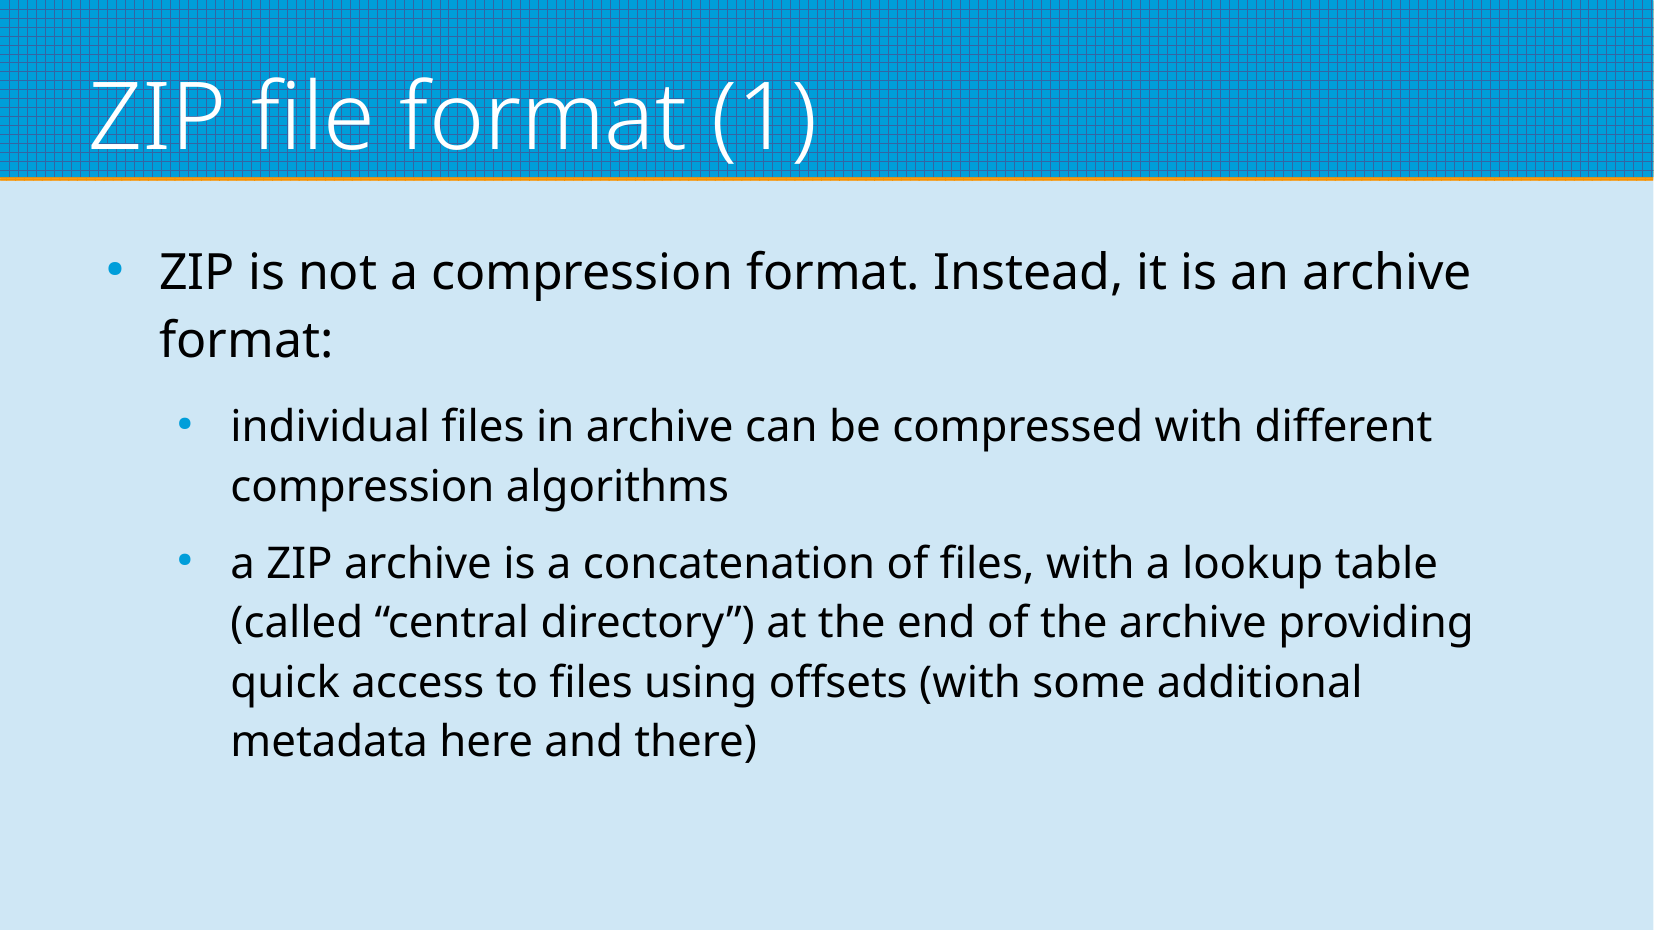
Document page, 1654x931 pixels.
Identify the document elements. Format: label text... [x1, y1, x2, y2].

title ZIP file format (1) [88, 14, 1565, 178]
list ZIP is not a compression format. Instead, it is an archive format: individual files in archive can be compressed with different compression algorithms a ZIP archive is a concatenation of files, with a lookup table (called “central directory”) at the end of the archive providing quick access to files using offsets (with some additional metadata here and there) [88, 236, 1565, 813]
